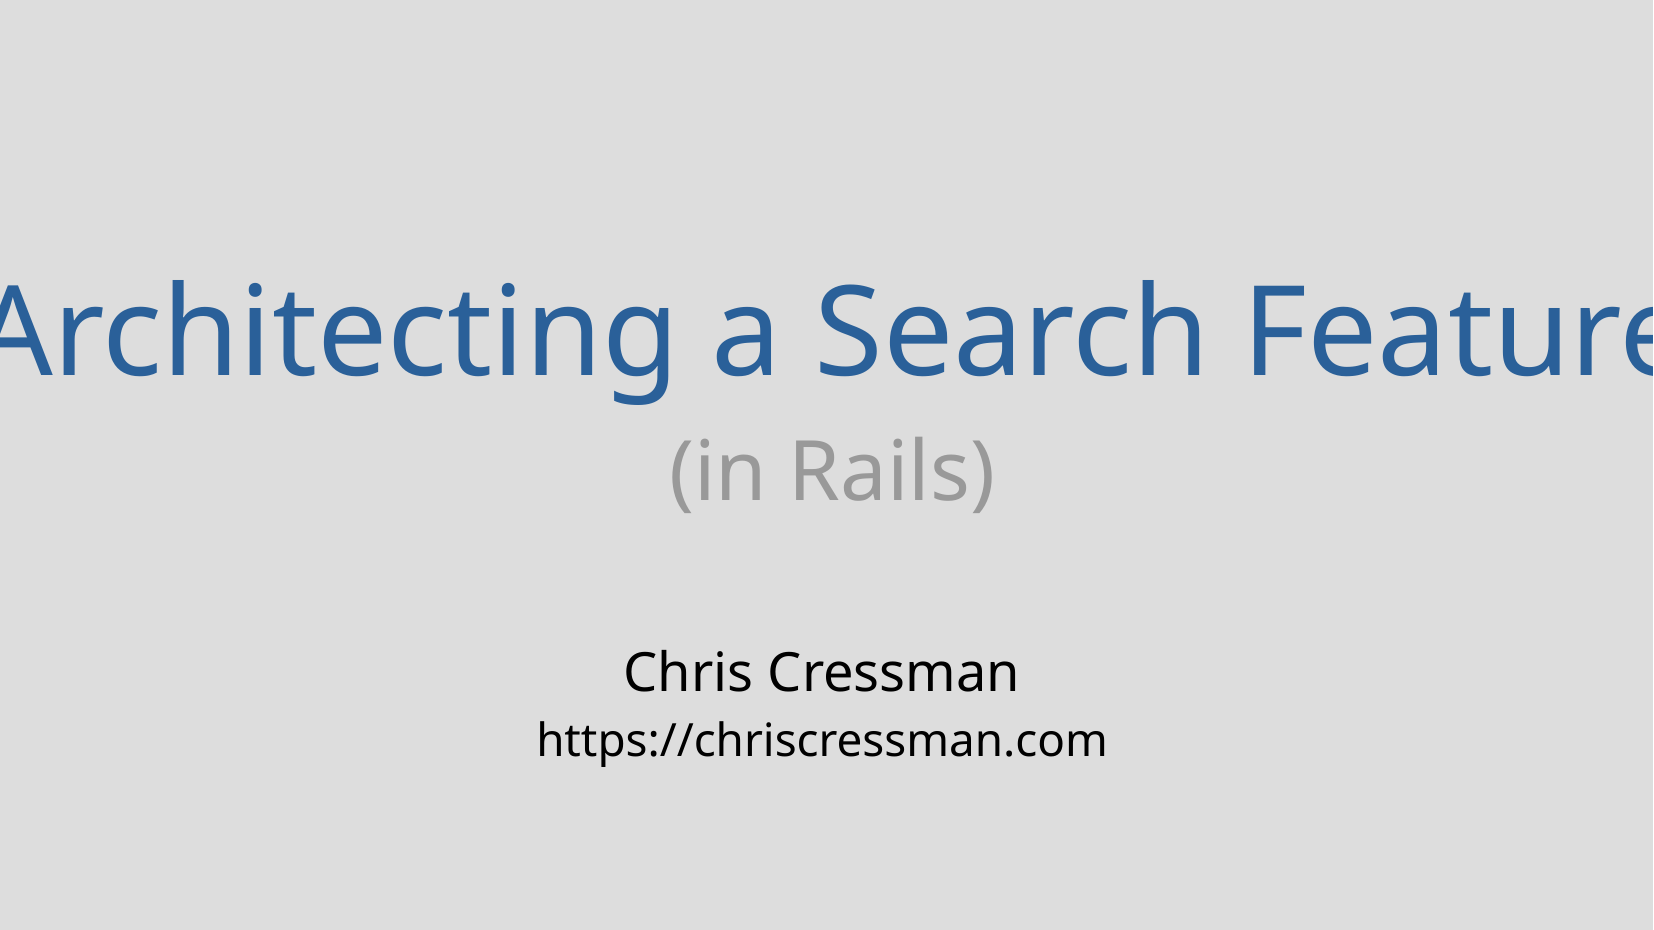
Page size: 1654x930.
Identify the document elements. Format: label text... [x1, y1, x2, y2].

subtitle Architecting a Search Feature (in Rails) [104, 241, 1561, 526]
text_box Chris Cressman https://chriscressman.com [420, 625, 1225, 777]
